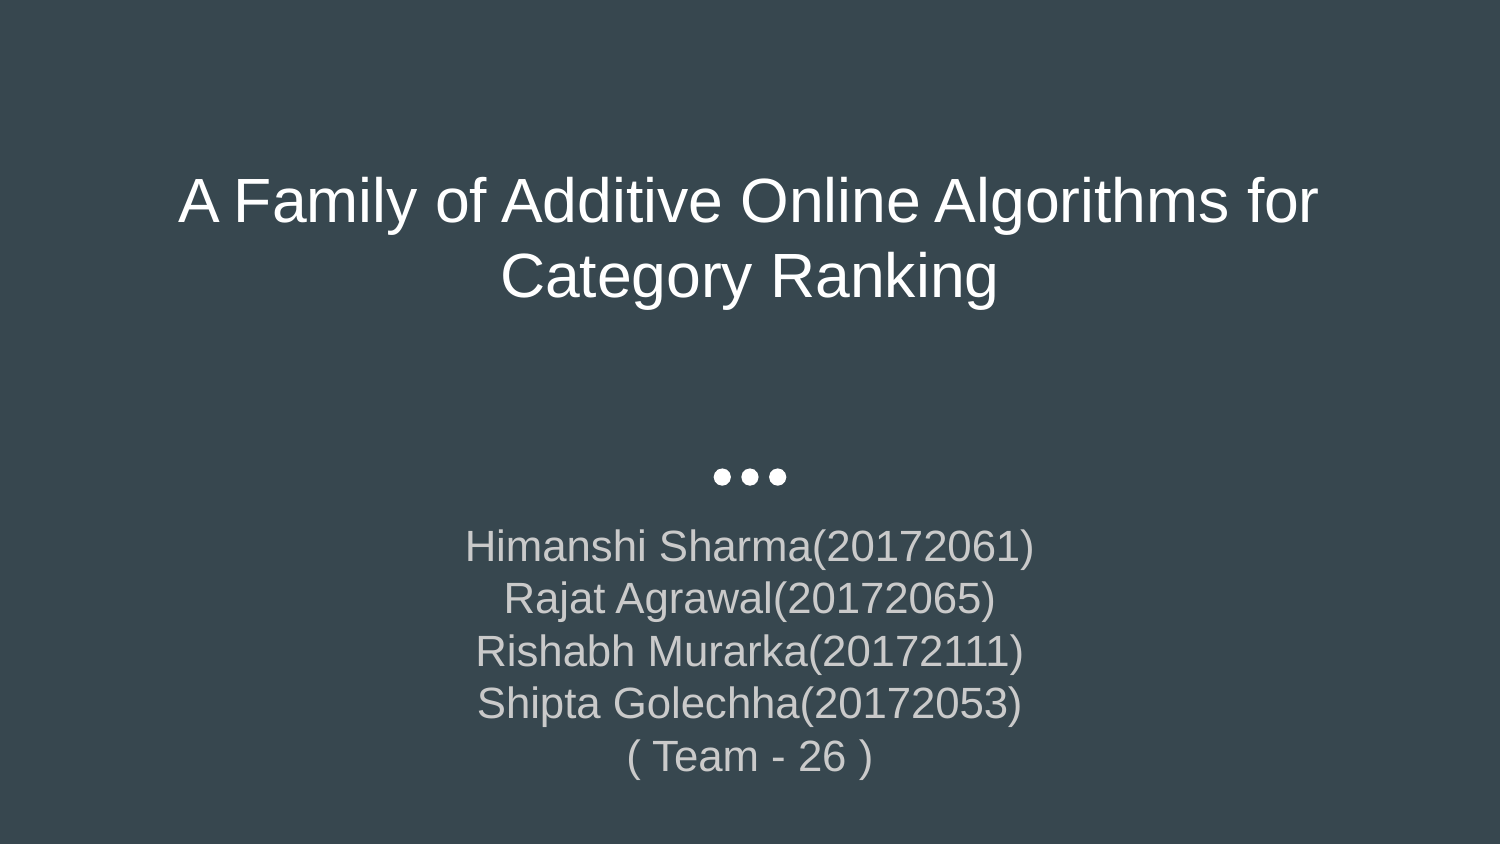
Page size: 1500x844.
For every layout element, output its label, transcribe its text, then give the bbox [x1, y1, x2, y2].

subtitle Himanshi Sharma(20172061) Rajat Agrawal(20172065) Rishabh Murarka(20172111) Shipta Golechha(20172053) ( Team - 26 ) [110, 502, 1390, 832]
title A Family of Additive Online Algorithms for Category Ranking [110, 43, 1390, 325]
